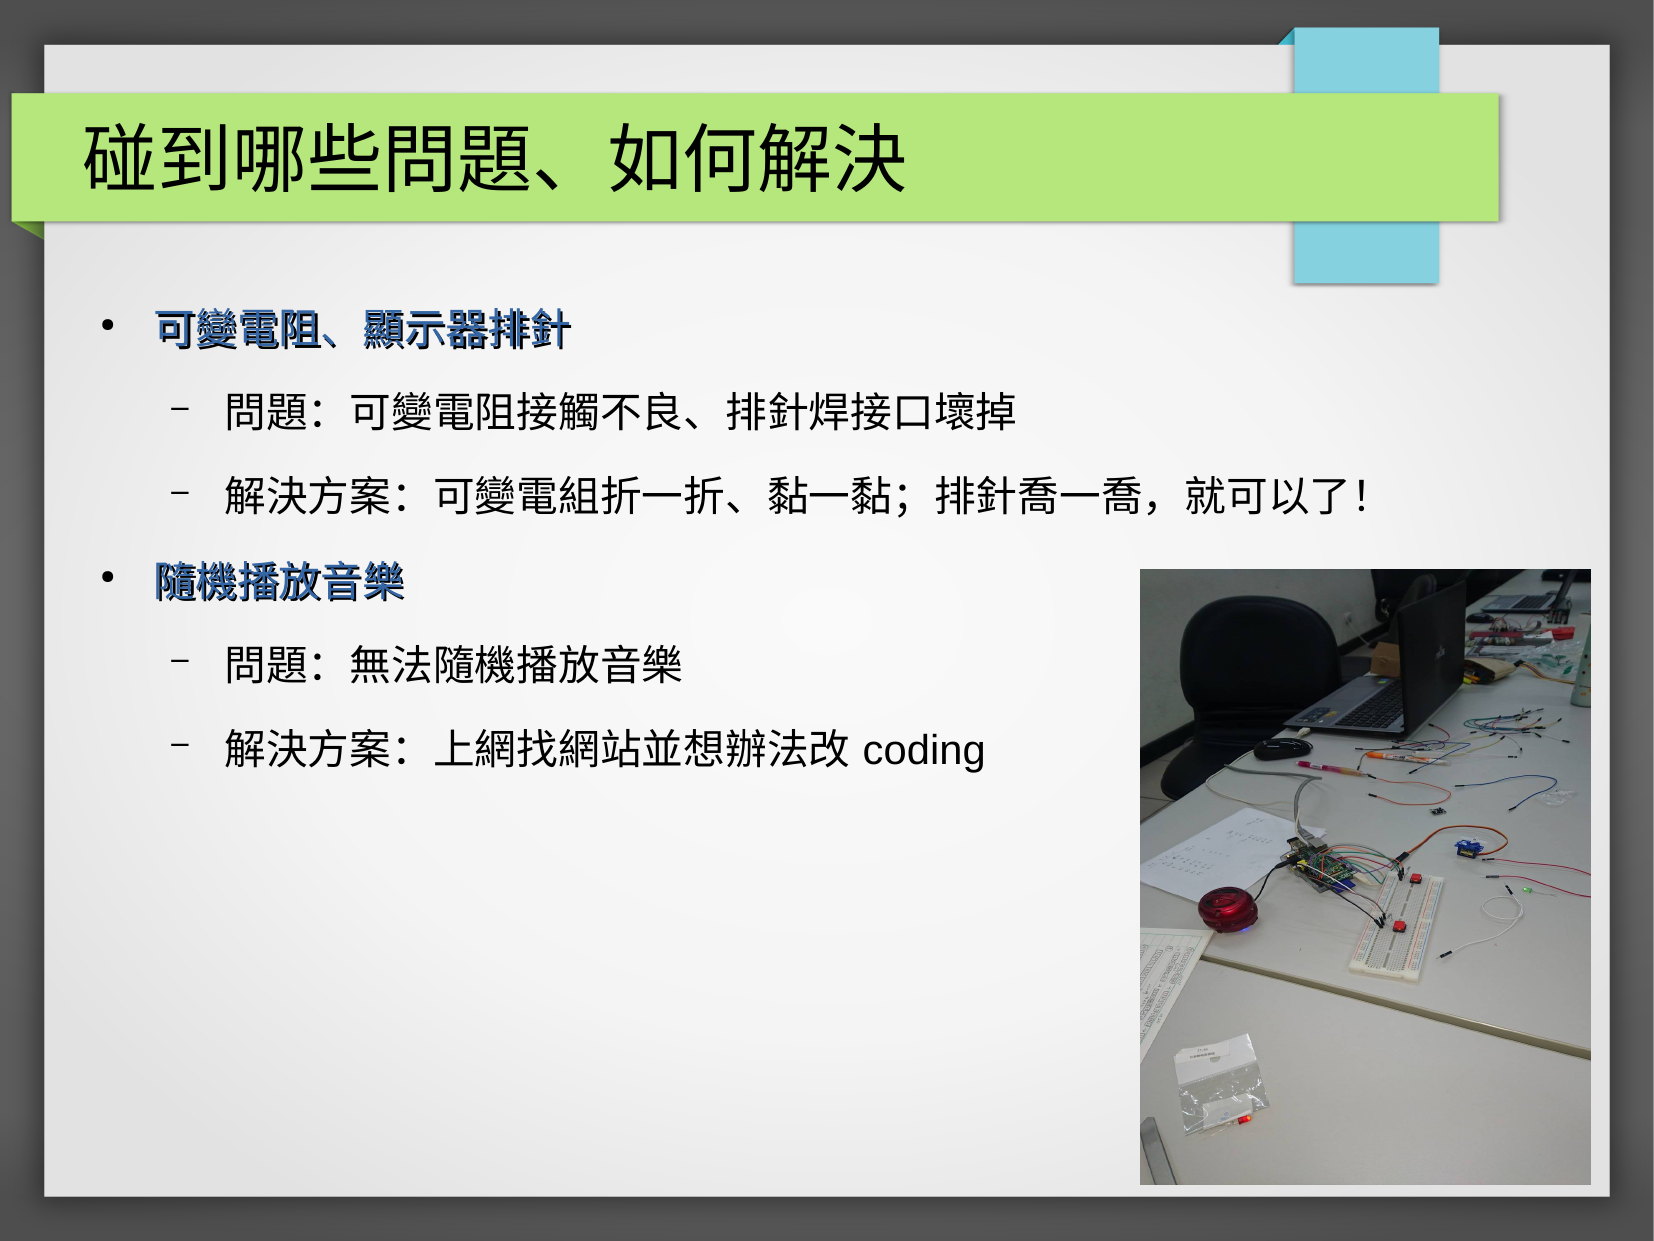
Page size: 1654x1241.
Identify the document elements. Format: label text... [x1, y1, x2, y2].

list 可變電阻、顯示器排針 問題：可變電阻接觸不良、排針焊接口壞掉 解決方案：可變電組折一折、黏一黏；排針喬一喬，就可以了！ 隨機播放音樂 問題：無法隨機播放音樂 解決方案：上網找網站並想辦法改coding [82, 295, 1571, 1015]
title 碰到哪些問題、如何解決 [82, 94, 1264, 213]
picture [0, 0, 1654, 1241]
